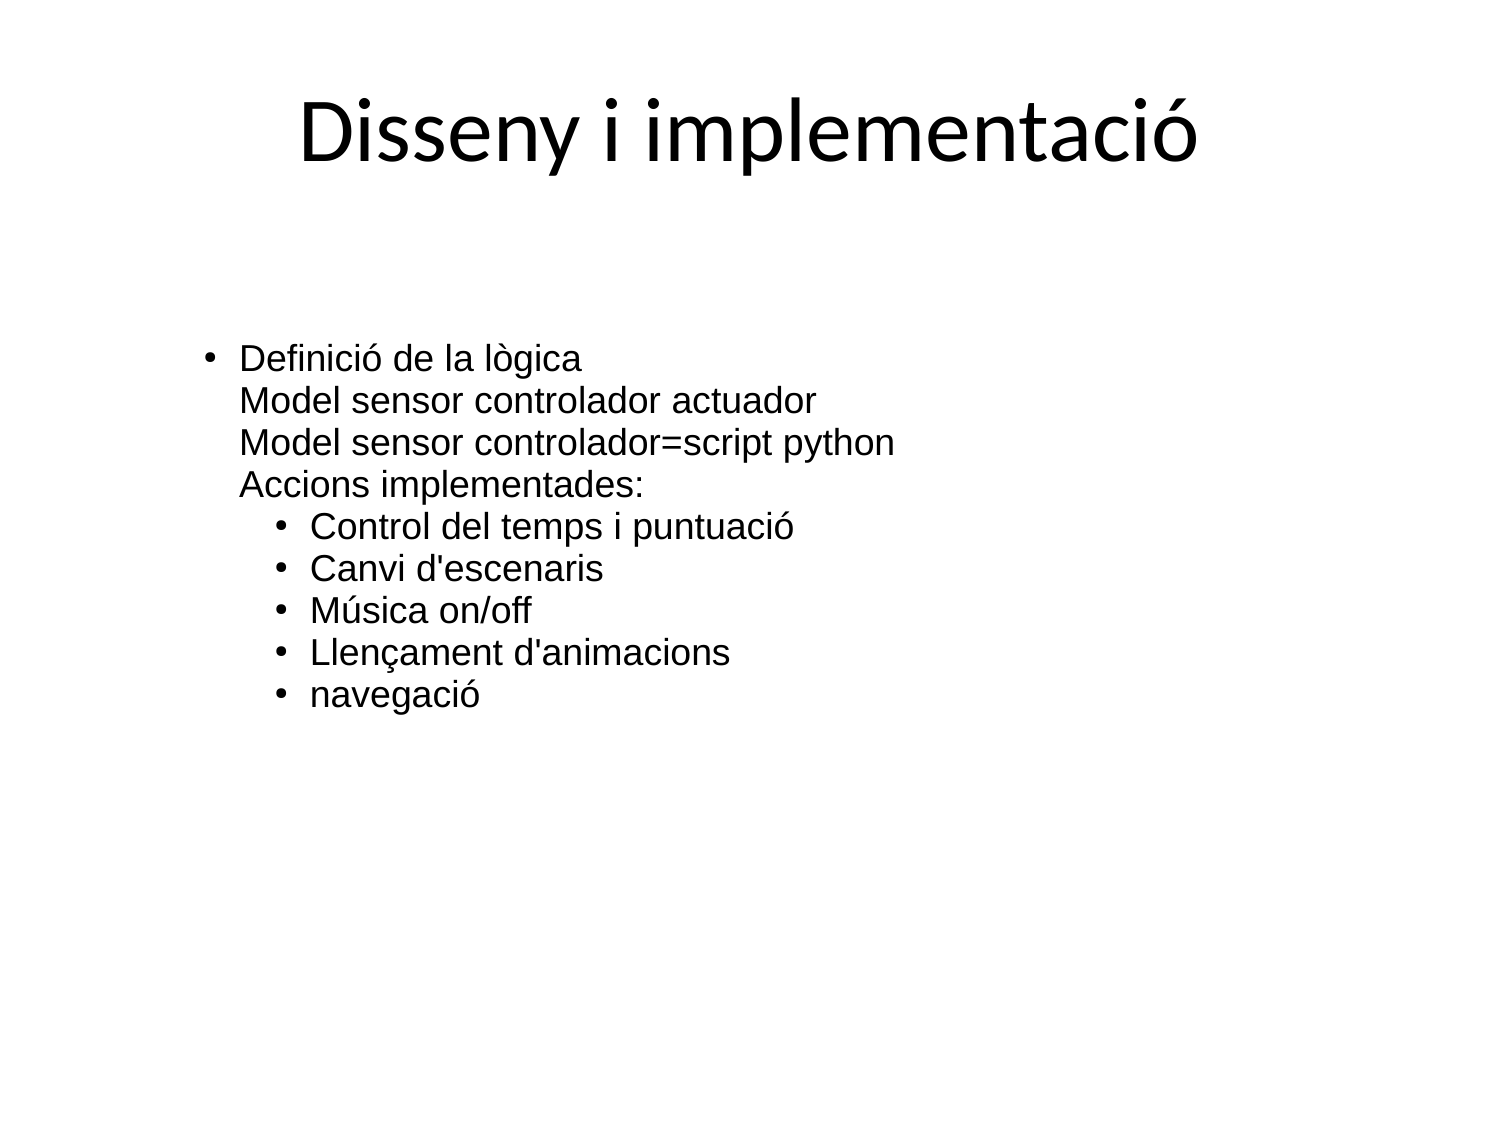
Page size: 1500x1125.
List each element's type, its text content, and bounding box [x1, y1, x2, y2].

title Disseny i implementació [75, 45, 1425, 233]
text_box Definició de la lògica Model sensor controlador actuador Model sensor controlador=script python Accions implementades: Control del temps i puntuació Canvi d'escenaris Música on/off Llençament d'animacions navegació [188, 288, 1394, 808]
